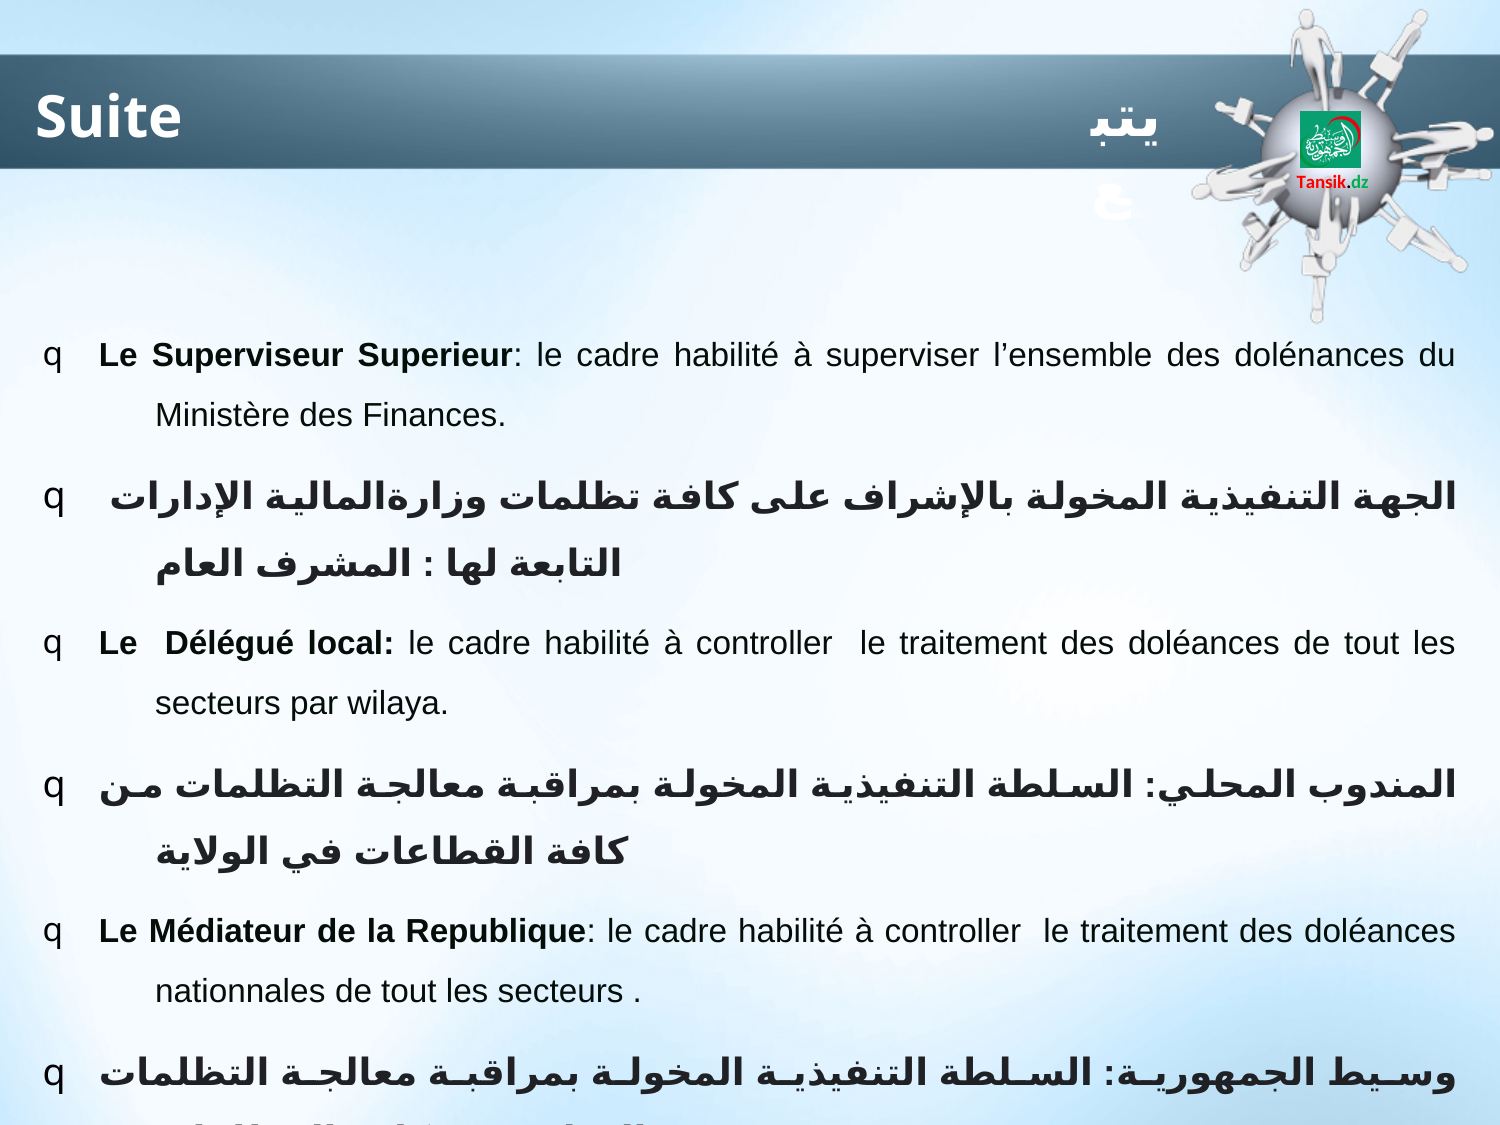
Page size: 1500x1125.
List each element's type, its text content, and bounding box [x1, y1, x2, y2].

title Suite [20, 71, 232, 155]
text_box Le Superviseur Superieur: le cadre habilité à superviser l’ensemble des dolénances du Ministère des Finances. الجهة التنفيذية المخولة بالإشراف على كافة تظلمات وزارةالمالية الإدارات التابعة لها : المشرف العام Le Délégué local: le cadre habilité à controller le traitement des doléances de tout les secteurs par wilaya. المندوب المحلي: السلطة التنفيذية المخولة بمراقبة معالجة التظلمات من كافة القطاعات في الولاية Le Médiateur de la Republique: le cadre habilité à controller le traitement des doléances nationnales de tout les secteurs . وسيط الجمهورية: السلطة التنفيذية المخولة بمراقبة معالجة التظلمات الوطنية من كافة القطاعات [27, 305, 1473, 1041]
text_box يتبع [1076, 70, 1194, 154]
text_box Tansik.dz [1281, 161, 1386, 197]
picture [1300, 111, 1361, 161]
